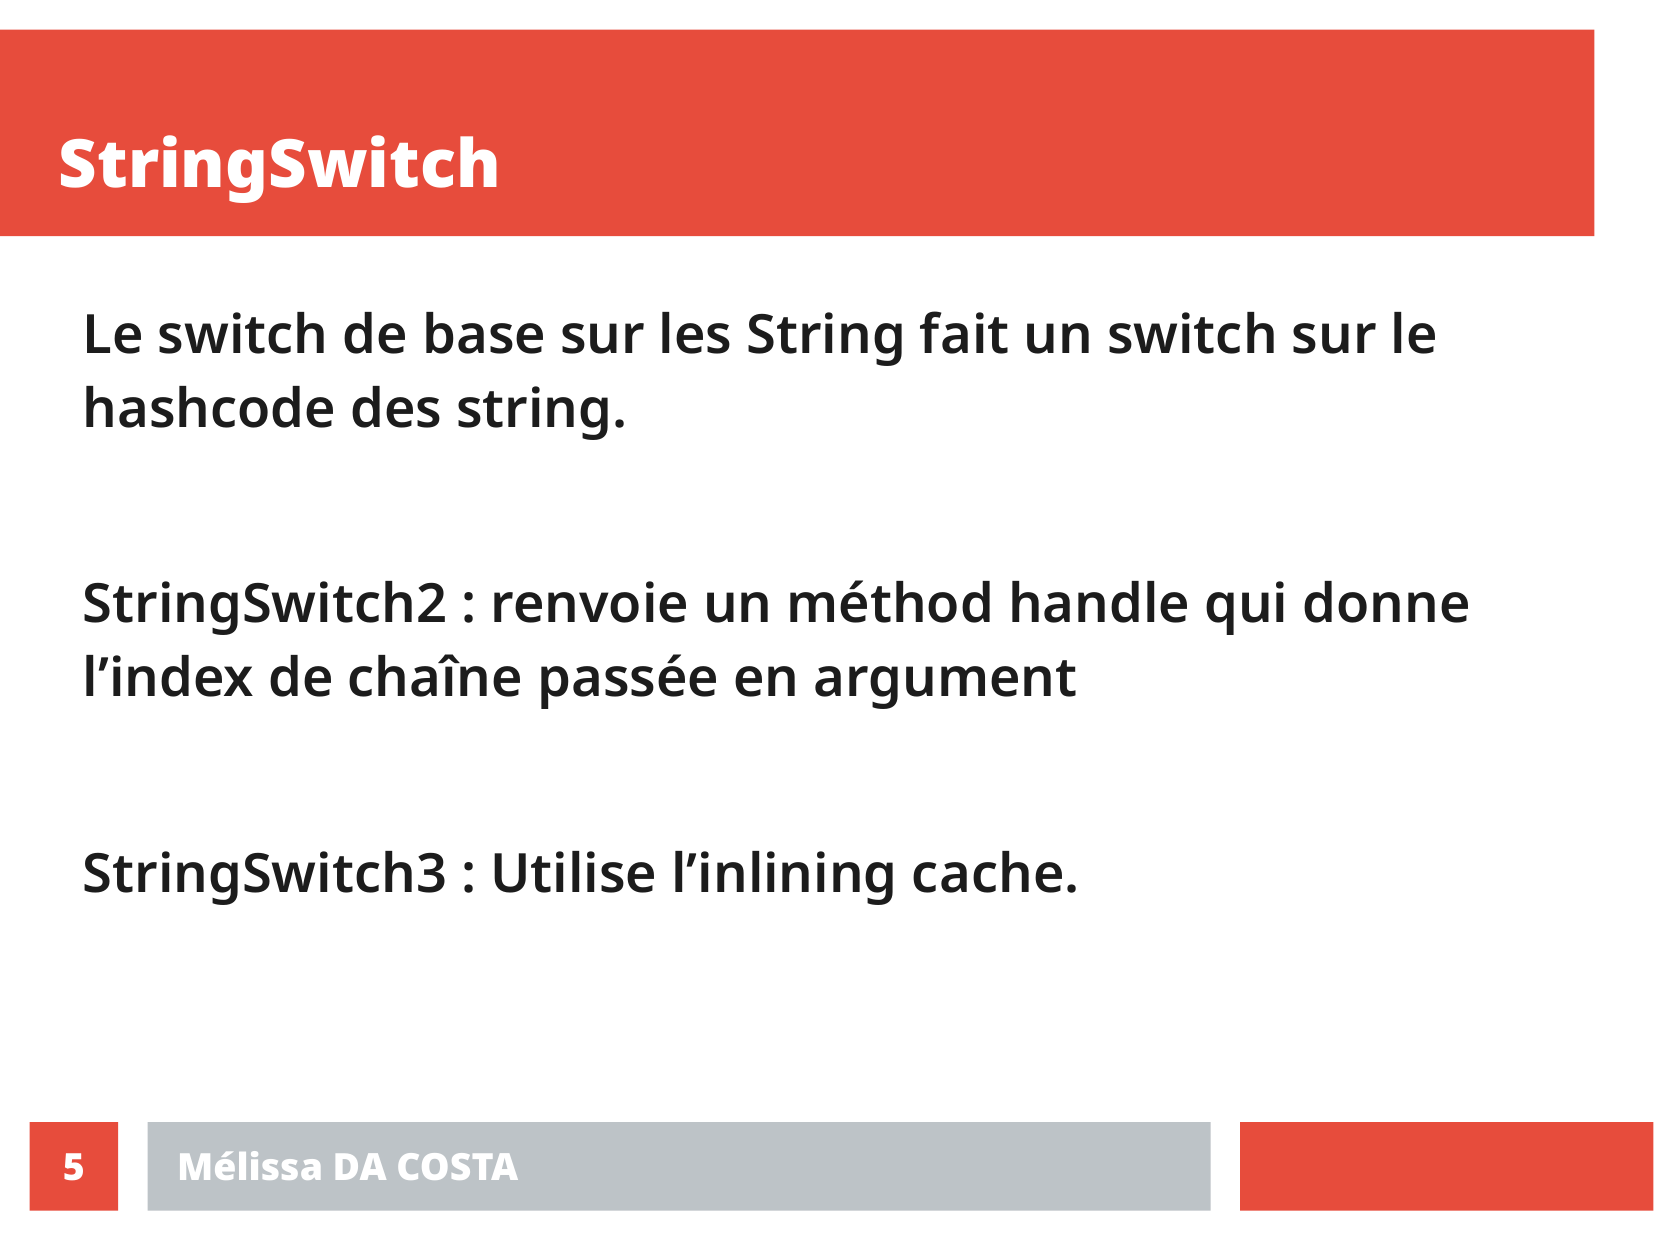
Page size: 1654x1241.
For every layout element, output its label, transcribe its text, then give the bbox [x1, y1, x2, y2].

list Le switch de base sur les String fait un switch sur le hashcode des string. StringSwitch2 : renvoie un méthod handle qui donne l’index de chaîne passée en argument StringSwitch3 : Utilise l’inlining cache. [82, 295, 1595, 1111]
title StringSwitch [59, 59, 1595, 207]
